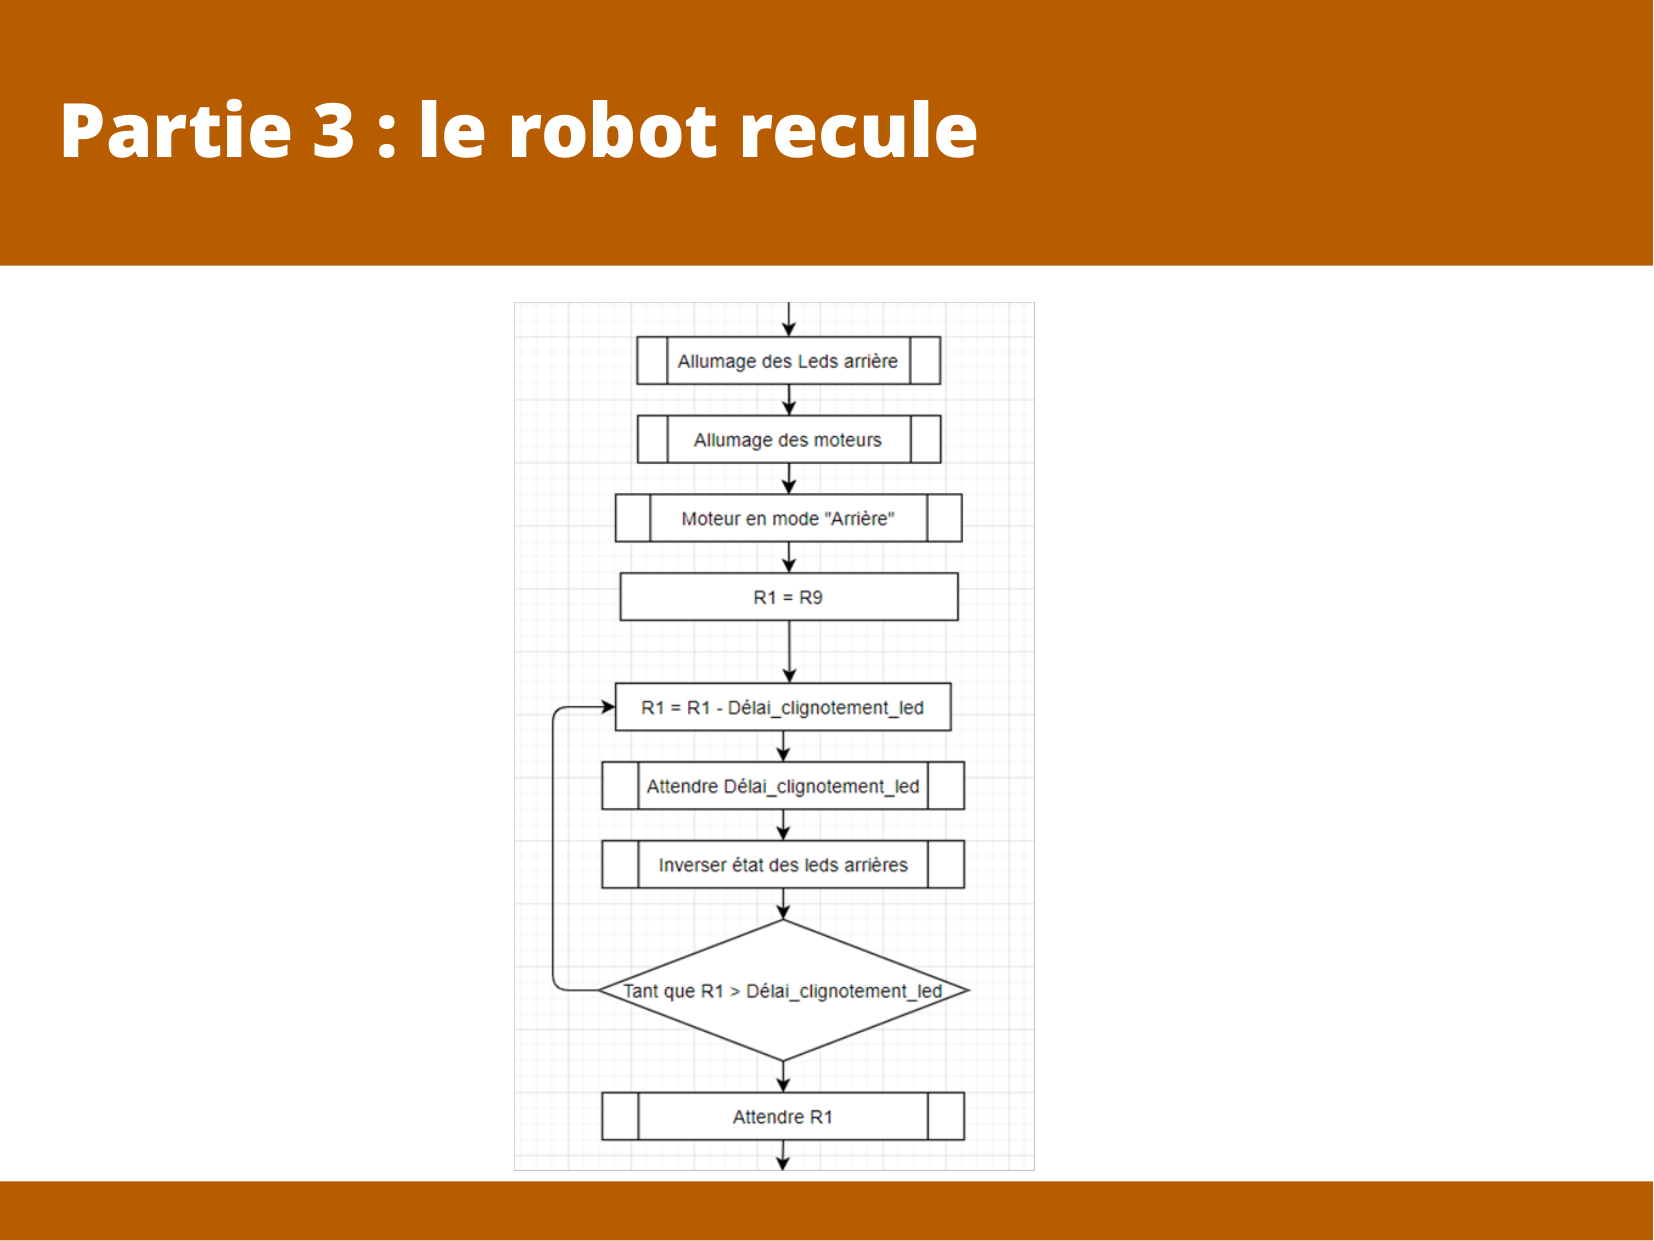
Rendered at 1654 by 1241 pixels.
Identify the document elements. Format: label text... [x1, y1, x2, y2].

picture [511, 300, 1036, 1172]
title Partie 3 : le robot recule [58, 49, 1594, 207]
